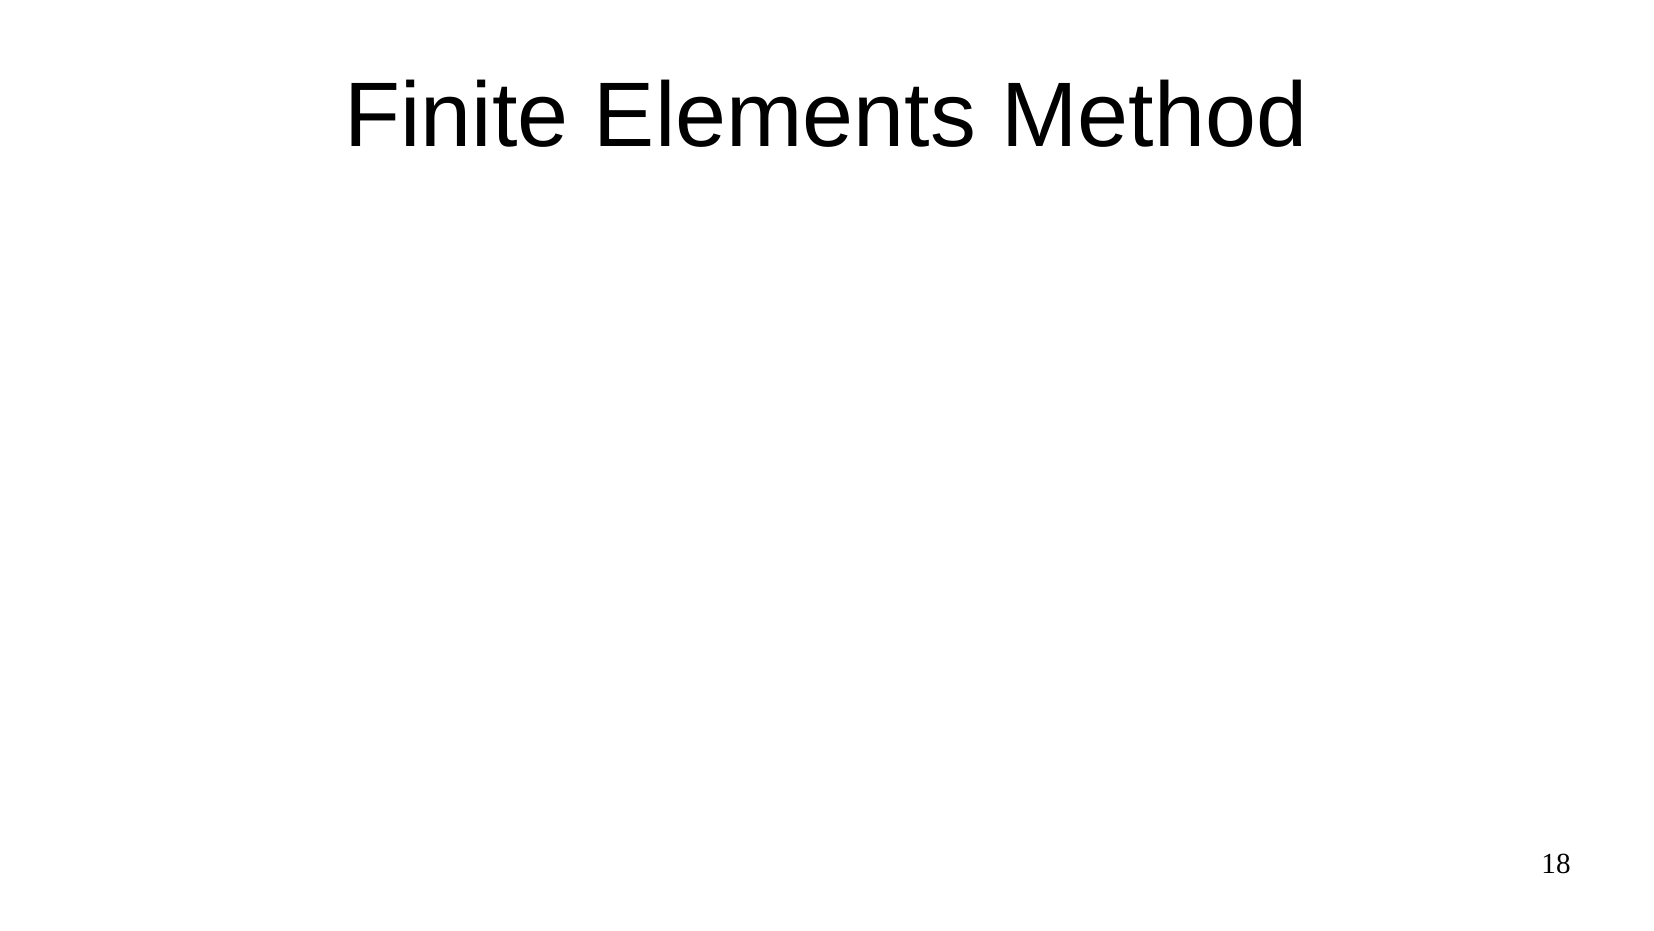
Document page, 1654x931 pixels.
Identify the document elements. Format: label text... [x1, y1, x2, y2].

title Finite Elements Method [82, 37, 1571, 193]
